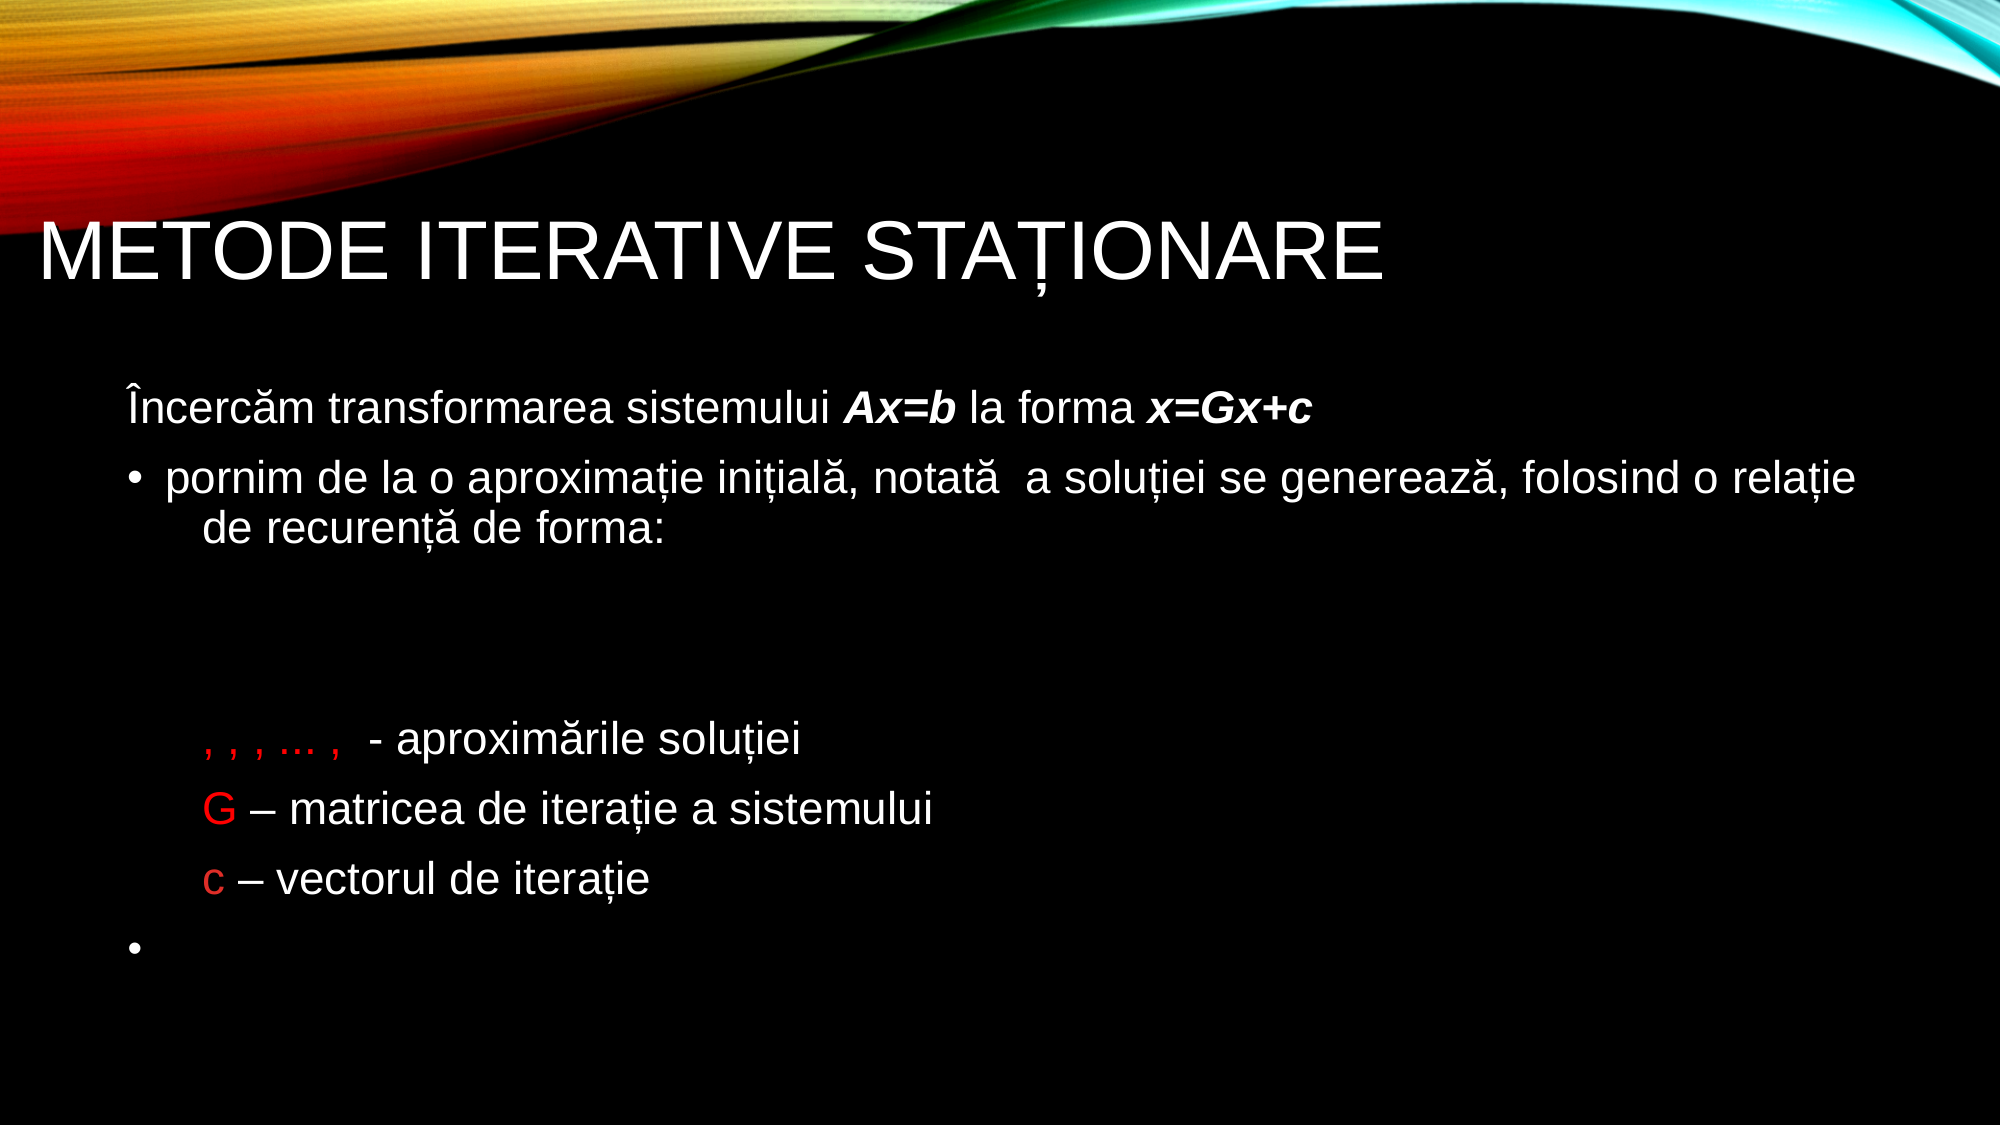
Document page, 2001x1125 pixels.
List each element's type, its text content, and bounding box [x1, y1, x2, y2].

list Încercăm transformarea sistemului Ax=b la forma x=Gx+c pornim de la o aproximație inițială, notată a soluției se generează, folosind o relație de recurență de forma: , , , ... , - aproximările soluției G – matricea de iterație a sistemului c – vectorul de iterație [112, 376, 1888, 1021]
title METODE ITERATIVE staționare [22, 129, 1696, 377]
